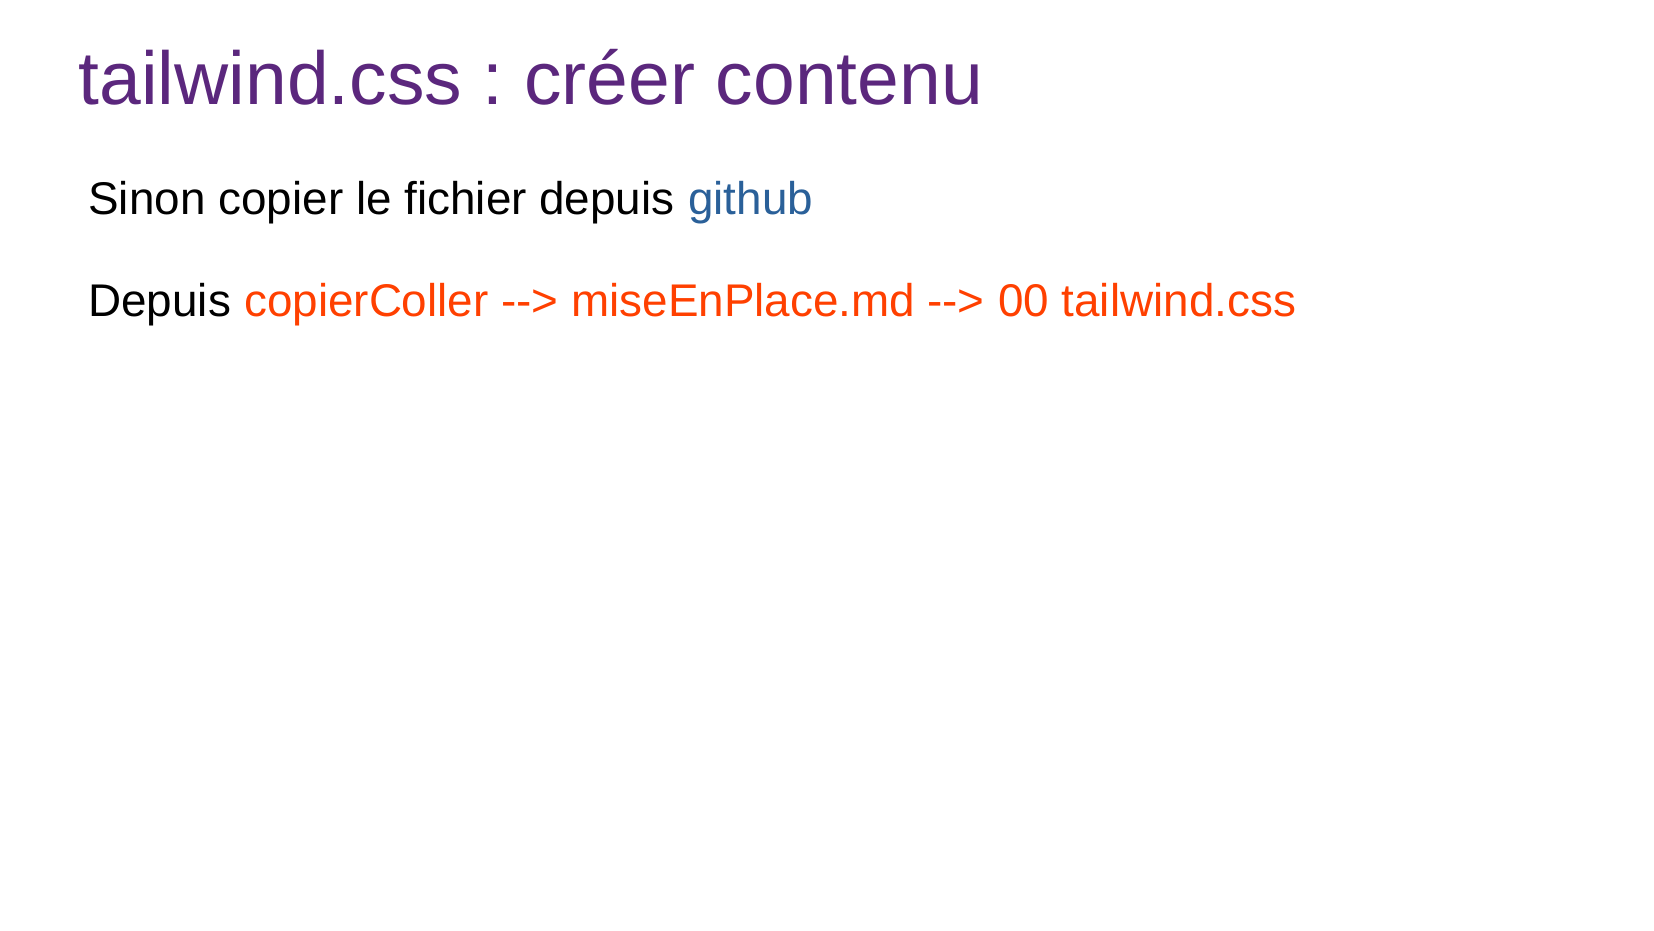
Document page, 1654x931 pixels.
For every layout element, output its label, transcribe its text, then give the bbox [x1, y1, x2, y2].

text_box Sinon copier le fichier depuis github Depuis copierColler --> miseEnPlace.md --> 00 tailwind.css [88, 147, 1577, 798]
title tailwind.css : créer contenu [78, 36, 1556, 148]
